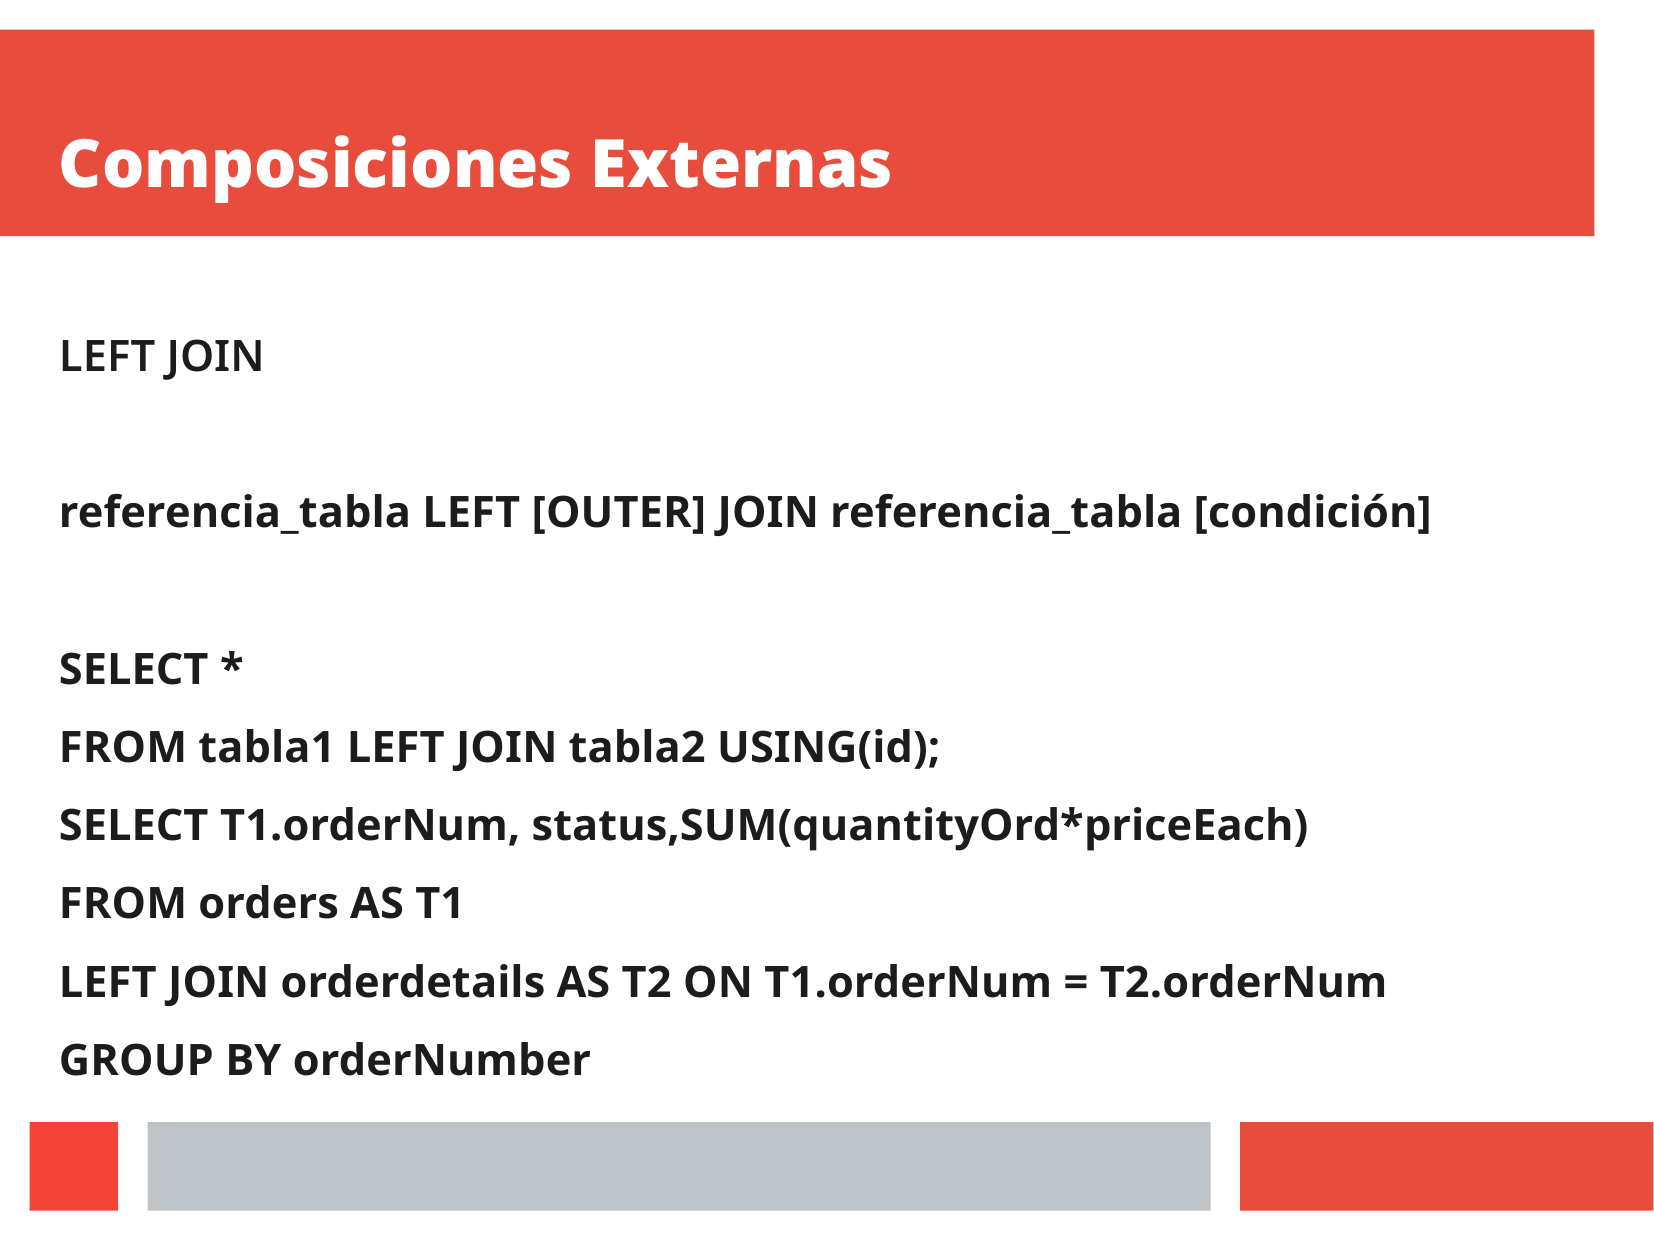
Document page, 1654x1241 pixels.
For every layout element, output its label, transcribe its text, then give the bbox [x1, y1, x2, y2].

list LEFT JOIN referencia_tabla LEFT [OUTER] JOIN referencia_tabla [condición] SELECT * FROM tabla1 LEFT JOIN tabla2 USING(id); SELECT T1.orderNum, status,SUM(quantityOrd*priceEach) FROM orders AS T1 LEFT JOIN orderdetails AS T2 ON T1.orderNum = T2.orderNum GROUP BY orderNumber [59, 324, 1565, 1093]
title Composiciones Externas [59, 59, 1595, 207]
